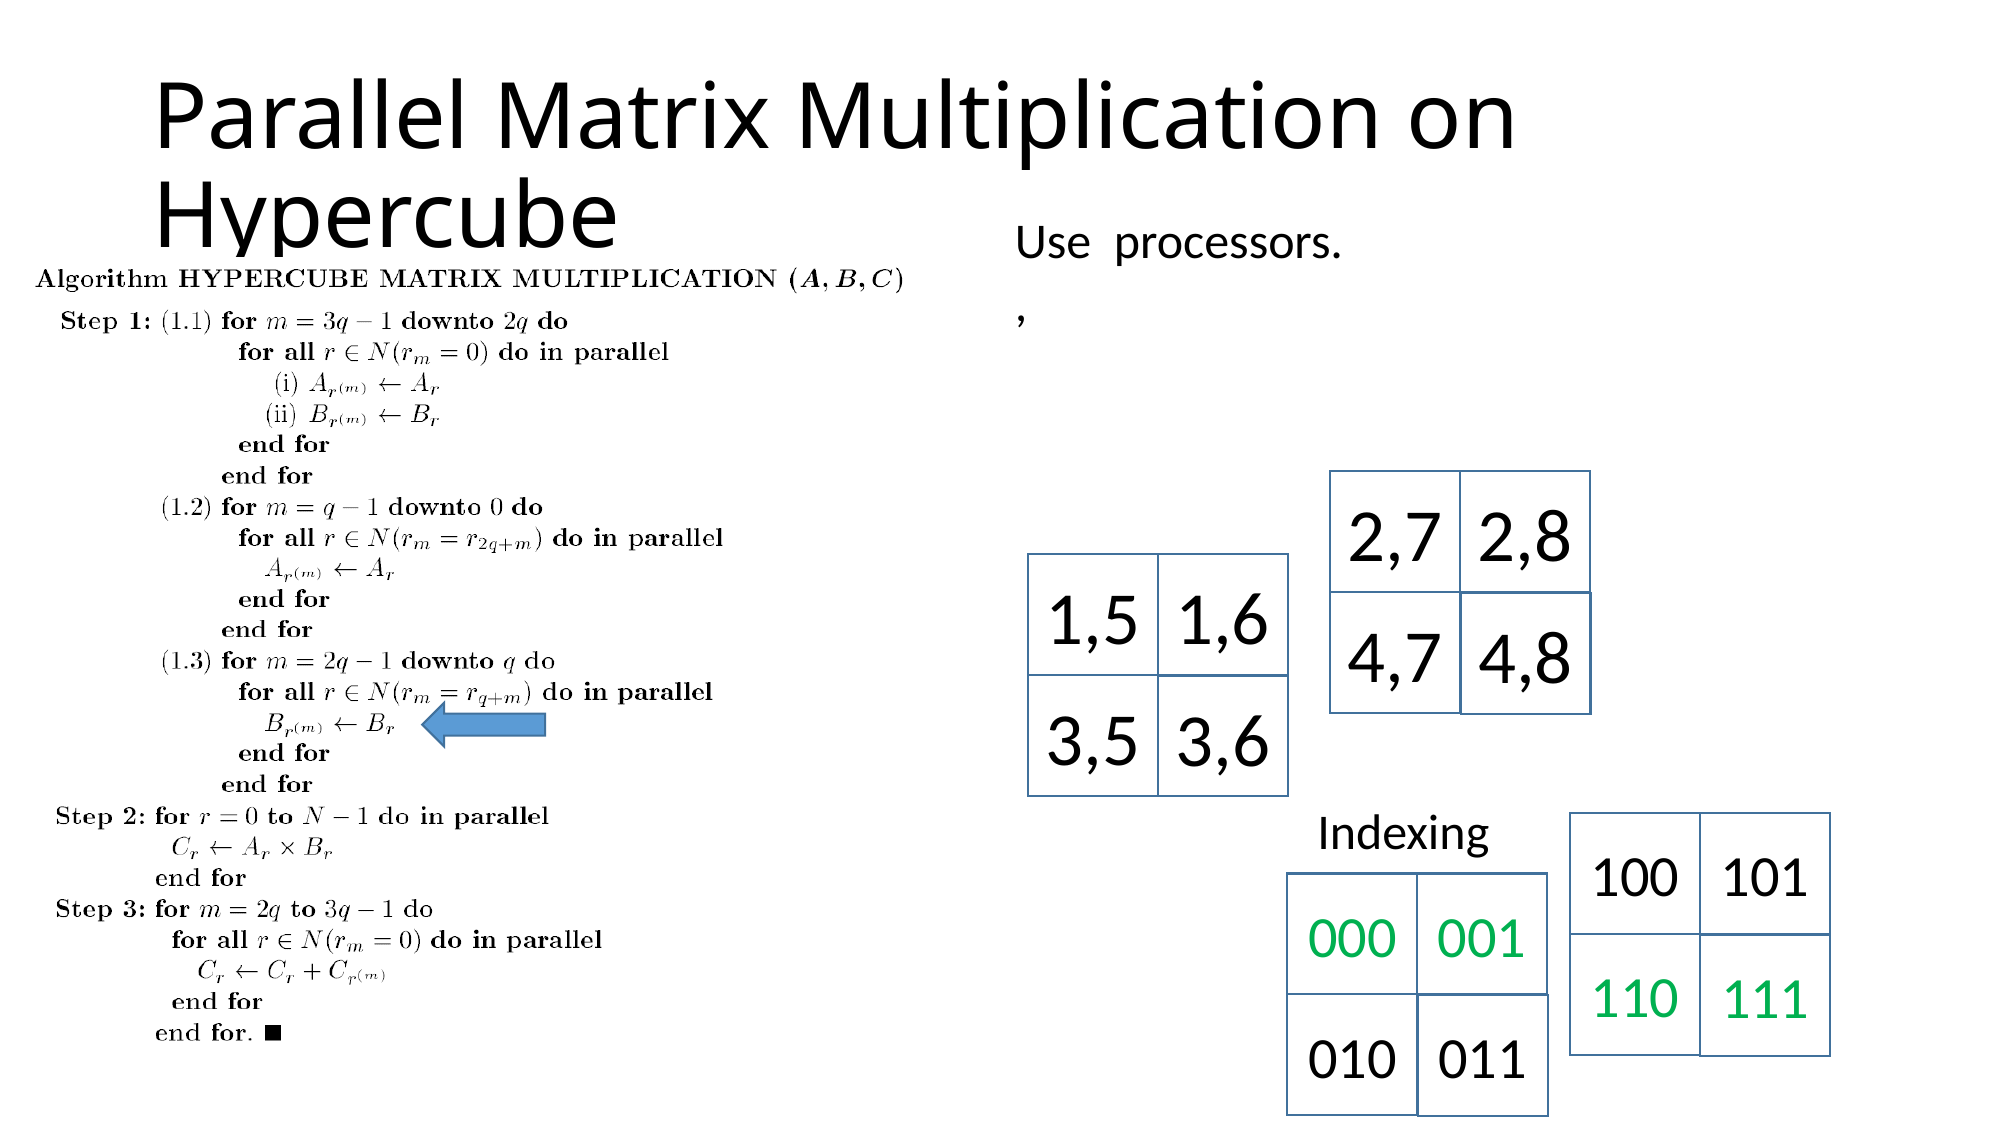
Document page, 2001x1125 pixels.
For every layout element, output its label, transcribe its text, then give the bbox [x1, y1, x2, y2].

text_box 2,8 [1460, 471, 1590, 592]
text_box Indexing [1302, 792, 1507, 869]
text_box 100 [1570, 813, 1700, 934]
text_box 110 [1570, 934, 1700, 1055]
text_box 101 [1700, 813, 1830, 934]
text_box 2,7 [1330, 471, 1460, 592]
text_box 000 [1287, 873, 1417, 994]
text_box 1,6 [1158, 554, 1288, 675]
text_box 111 [1700, 935, 1830, 1056]
text_box 4,7 [1330, 592, 1460, 713]
picture [27, 257, 940, 1081]
text_box 1,5 [1028, 554, 1158, 675]
title Parallel Matrix Multiplication on Hypercube [137, 59, 1863, 278]
text_box 010 [1287, 994, 1417, 1115]
text_box 001 [1417, 873, 1547, 994]
text_box 4,8 [1461, 593, 1591, 714]
text_box 011 [1418, 995, 1548, 1116]
text_box 3,6 [1158, 675, 1288, 796]
list Use processors. , [999, 217, 1863, 455]
text_box [422, 702, 546, 747]
text_box 3,5 [1028, 675, 1158, 796]
